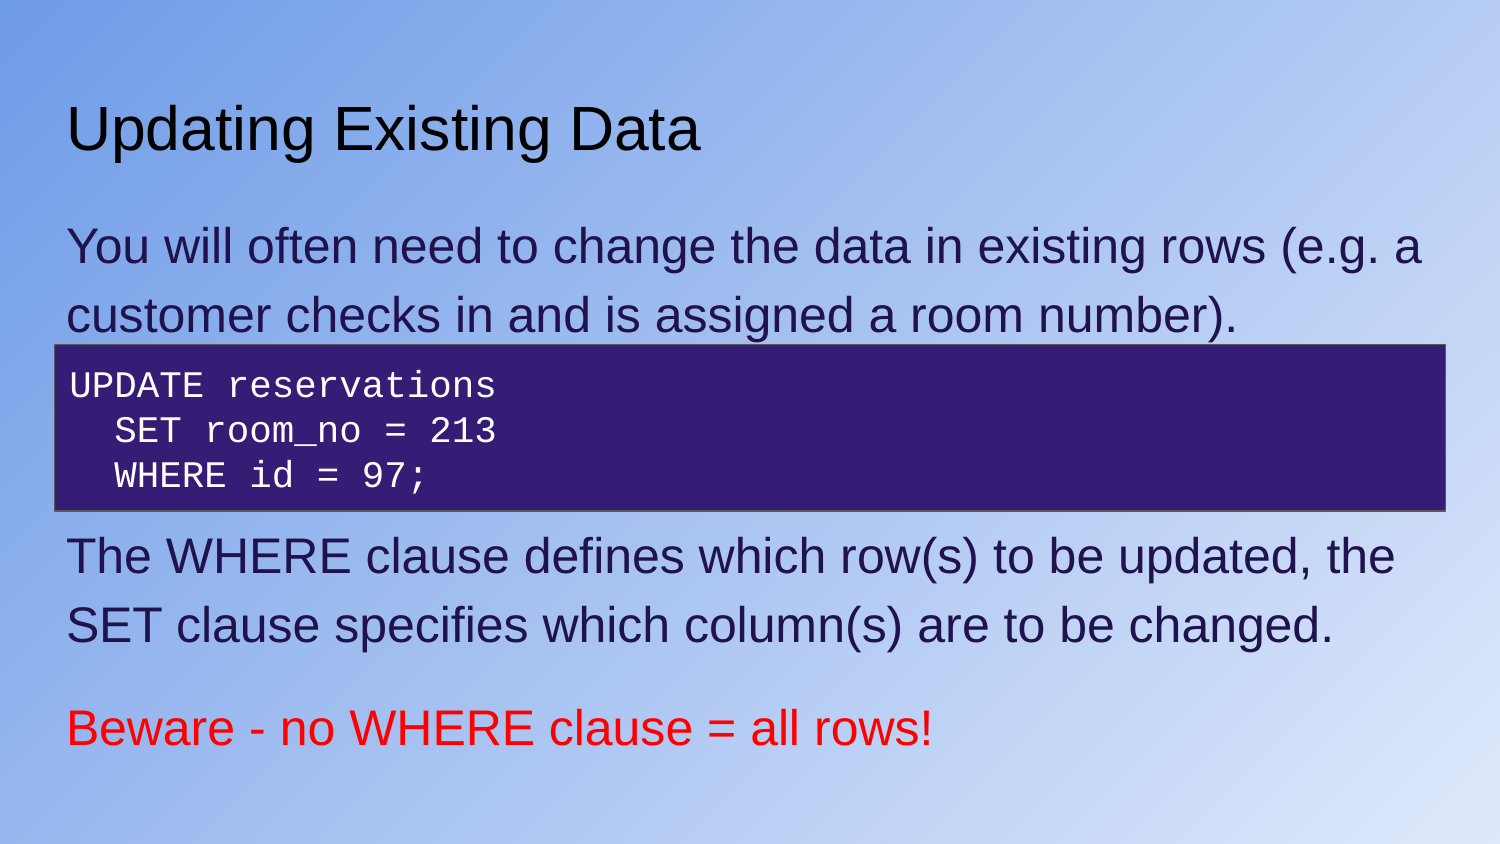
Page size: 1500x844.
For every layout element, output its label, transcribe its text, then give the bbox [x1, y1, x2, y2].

title Updating Existing Data [51, 72, 1449, 167]
text_box UPDATE reservations SET room_no = 213 WHERE id = 97; [54, 344, 1446, 511]
list You will often need to change the data in existing rows (e.g. a customer checks in and is assigned a room number). The WHERE clause defines which row(s) to be updated, the SET clause specifies which column(s) are to be changed. Beware - no WHERE clause = all rows! [51, 189, 1449, 750]
